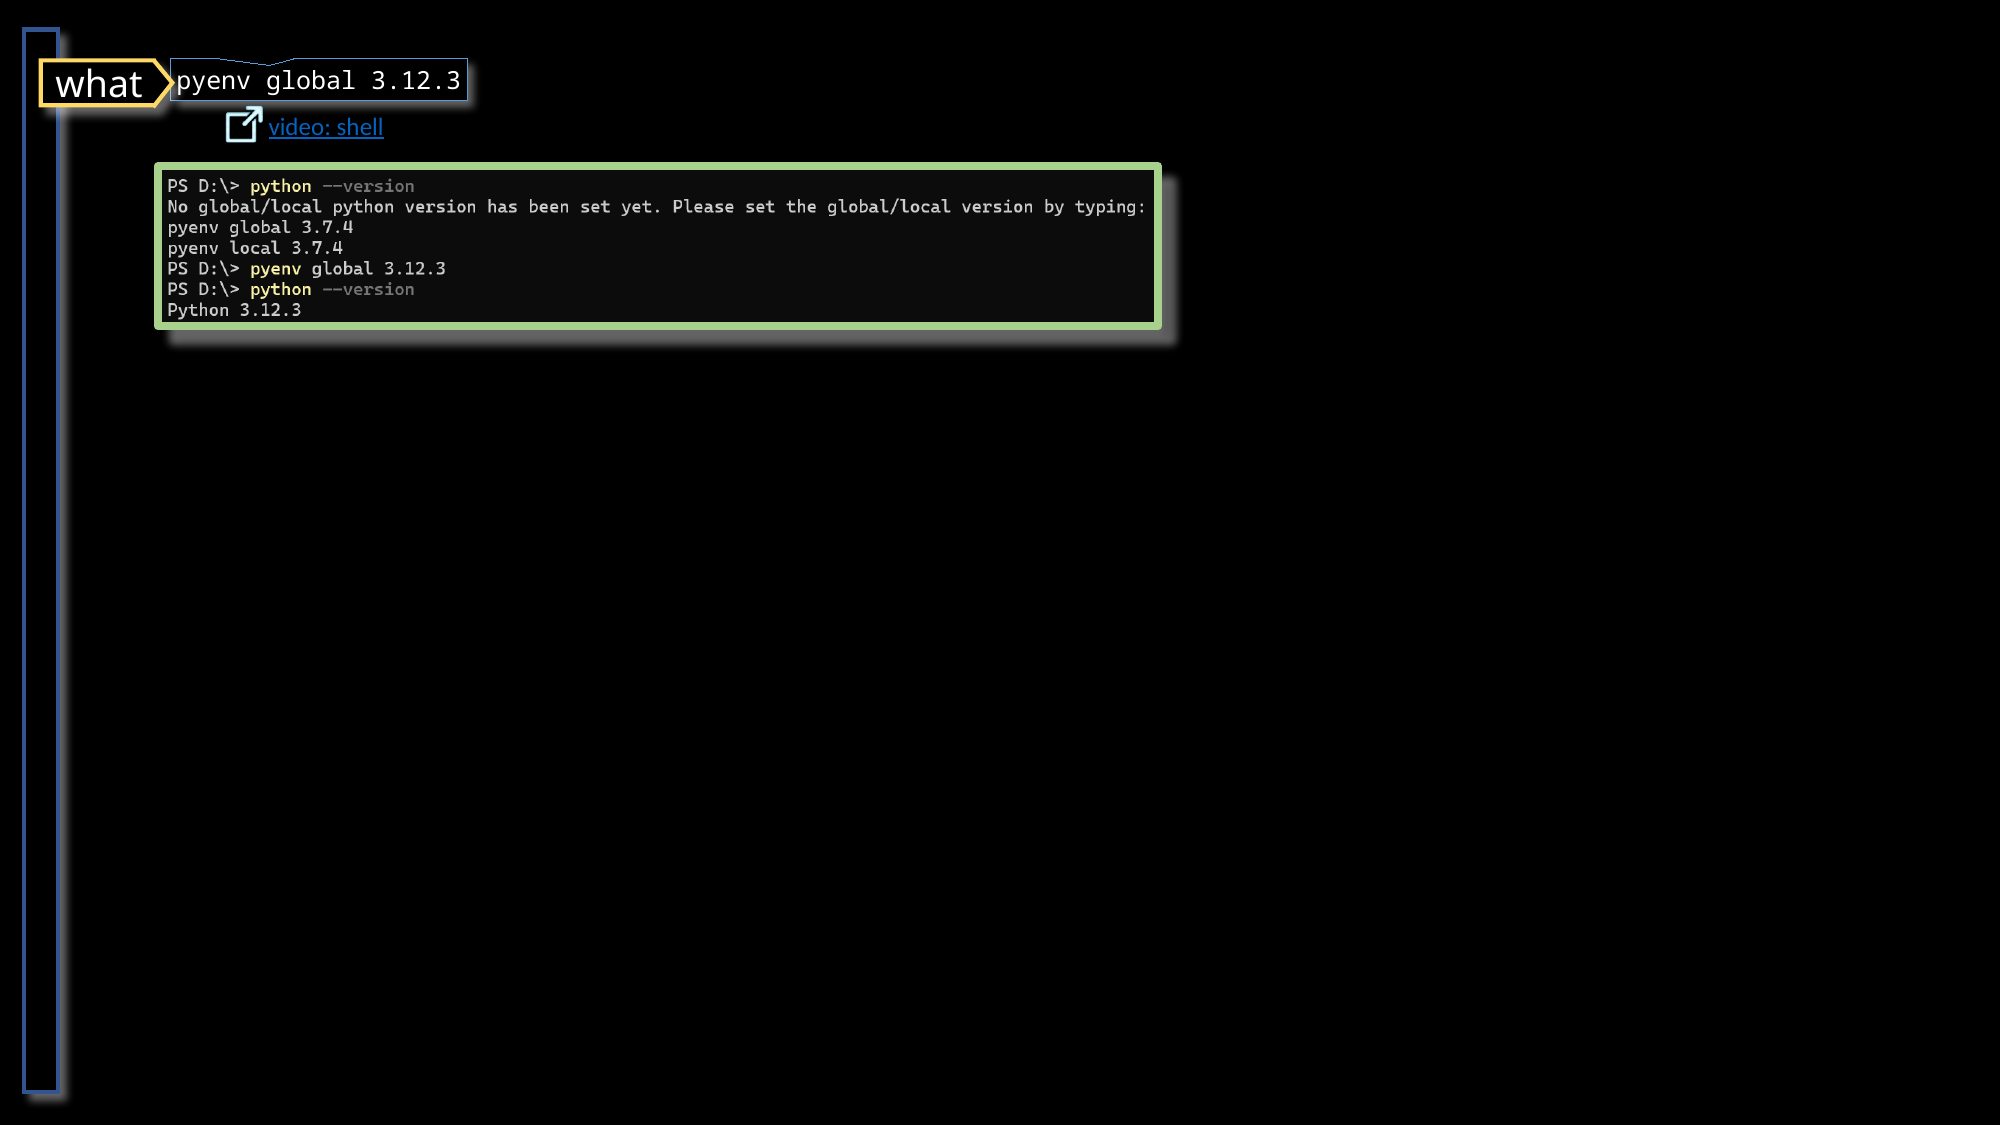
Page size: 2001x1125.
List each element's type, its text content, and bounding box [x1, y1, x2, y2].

text_box video: shell [253, 103, 399, 148]
picture [162, 170, 1154, 322]
text_box pyenv global 3.12.3 [170, 58, 468, 101]
picture [221, 101, 267, 147]
text_box [23, 29, 58, 1093]
text_box what [40, 60, 173, 106]
